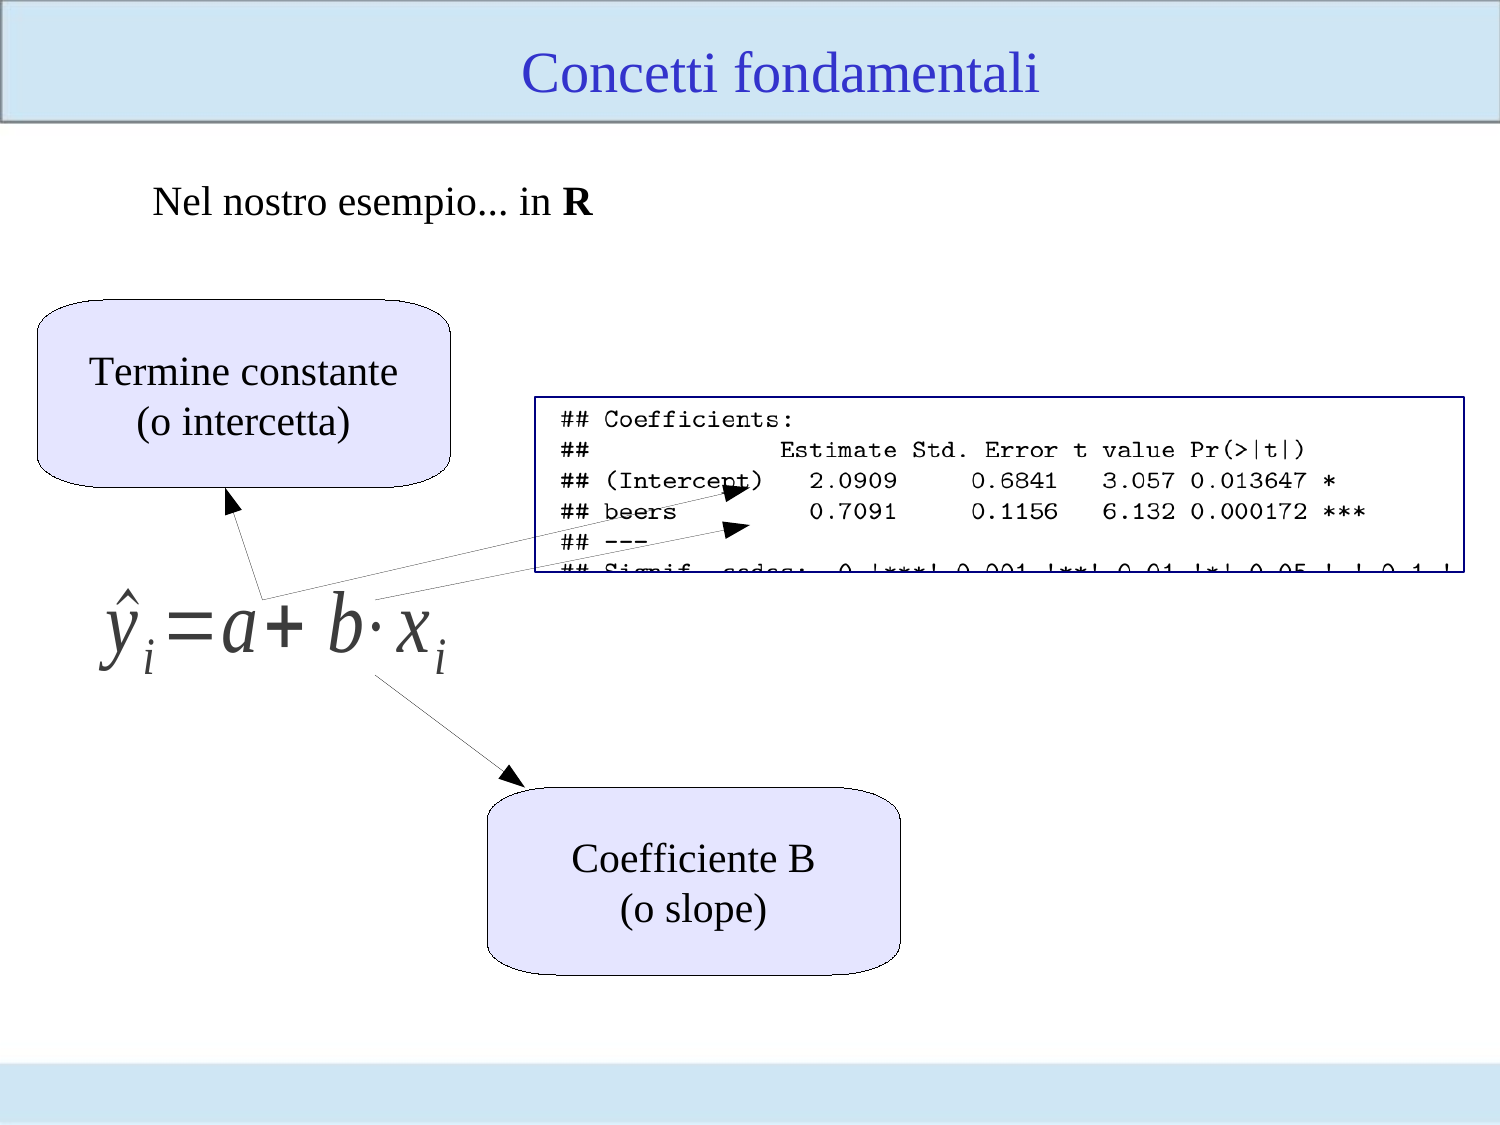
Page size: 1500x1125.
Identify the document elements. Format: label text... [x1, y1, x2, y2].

text_box Coefficiente B (o slope) [487, 787, 901, 976]
chart [255, 575, 366, 599]
text_box Termine constante (o intercetta) [37, 299, 451, 488]
title Concetti fondamentali [249, 24, 1313, 113]
chart [78, 575, 464, 686]
picture [0, 0, 1500, 1125]
text_box Nel nostro esempio... in R [137, 150, 1426, 232]
